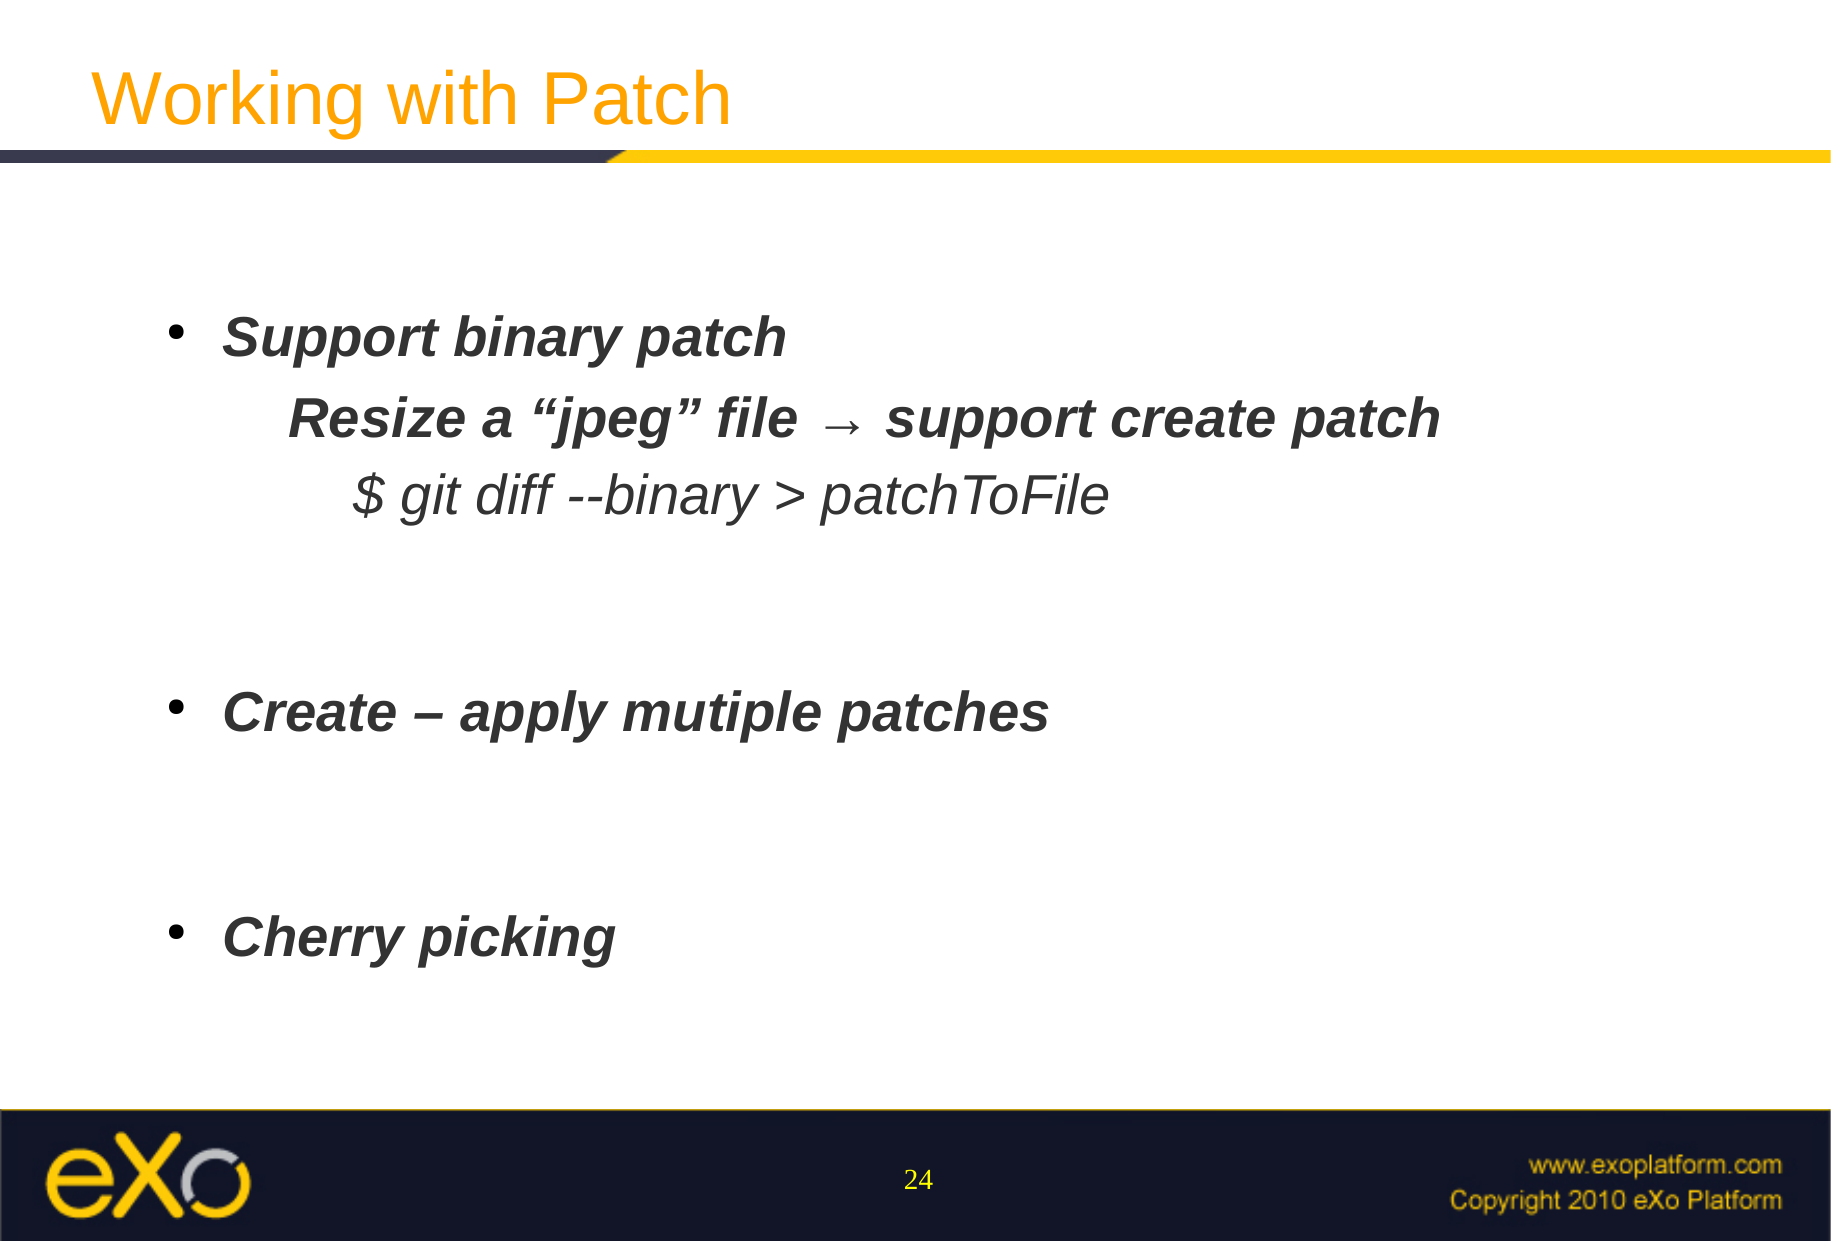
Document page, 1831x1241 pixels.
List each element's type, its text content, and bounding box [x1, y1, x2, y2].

list Support binary patch Resize a “jpeg” file → support create patch $ git diff --binary > patchToFile [166, 300, 1763, 563]
picture [0, 1109, 1831, 1241]
picture [0, 150, 1831, 163]
list Create – apply mutiple patches [166, 675, 1763, 826]
text_box Working with Patch [91, 49, 1740, 151]
list Cherry picking [166, 900, 1763, 1051]
